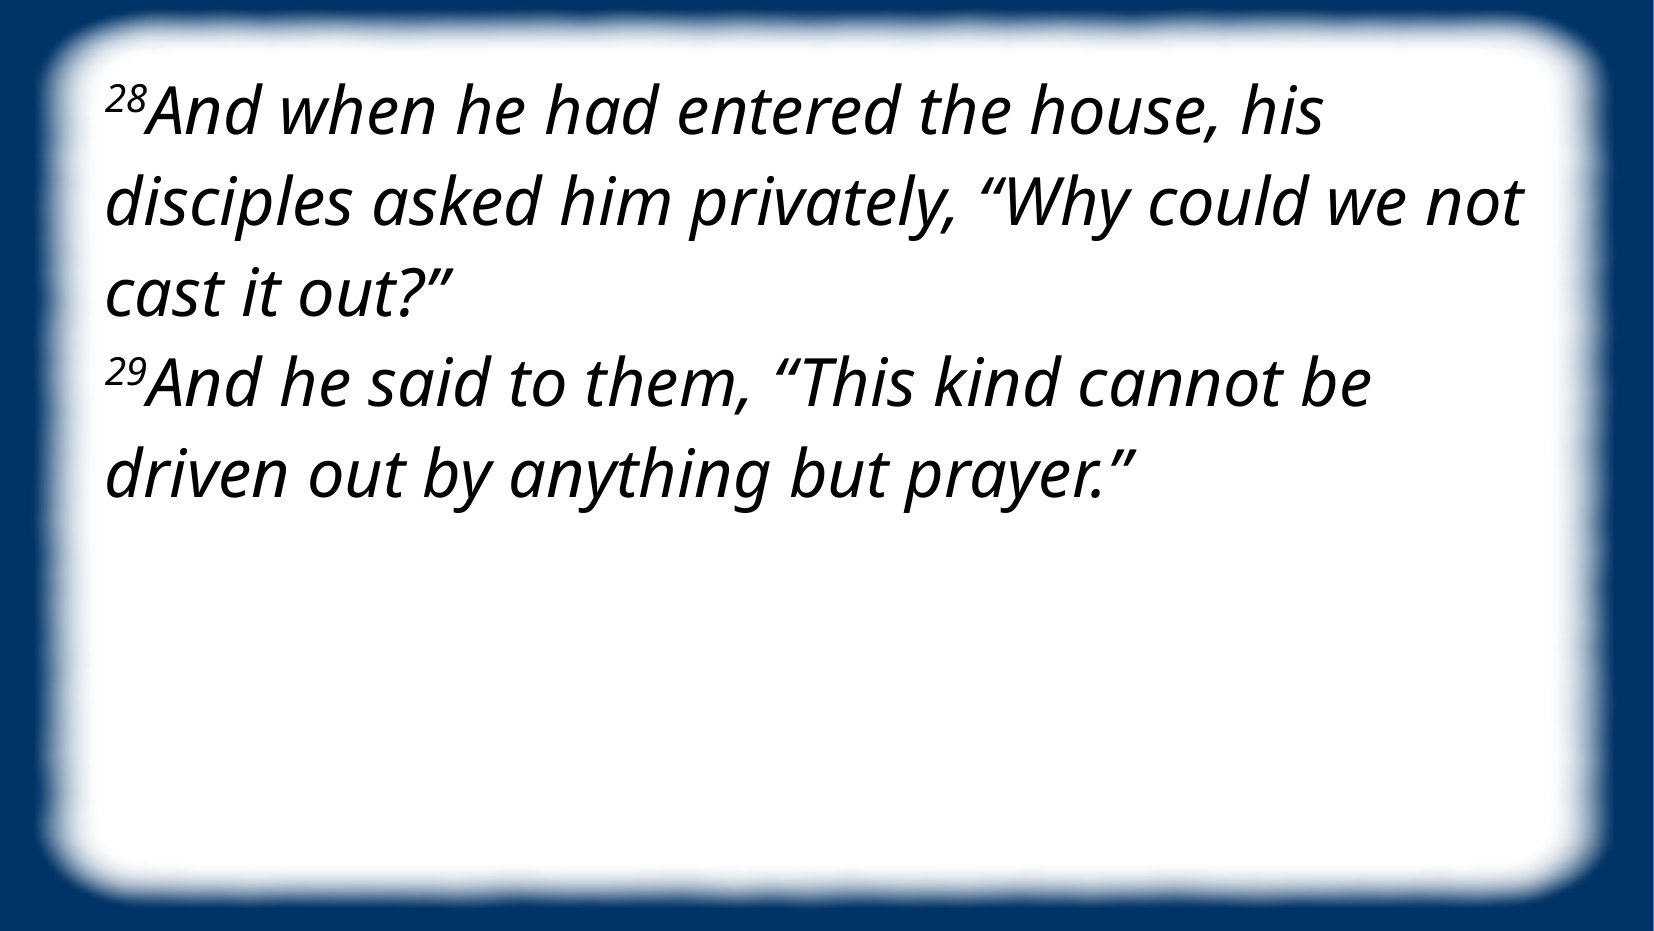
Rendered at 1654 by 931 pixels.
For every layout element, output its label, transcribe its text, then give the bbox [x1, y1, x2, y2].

picture [0, 0, 1654, 931]
text_box 28And when he had entered the house, his disciples asked him privately, “Why could we not cast it out?” 29And he said to them, “This kind cannot be driven out by anything but prayer.” [90, 55, 1561, 526]
